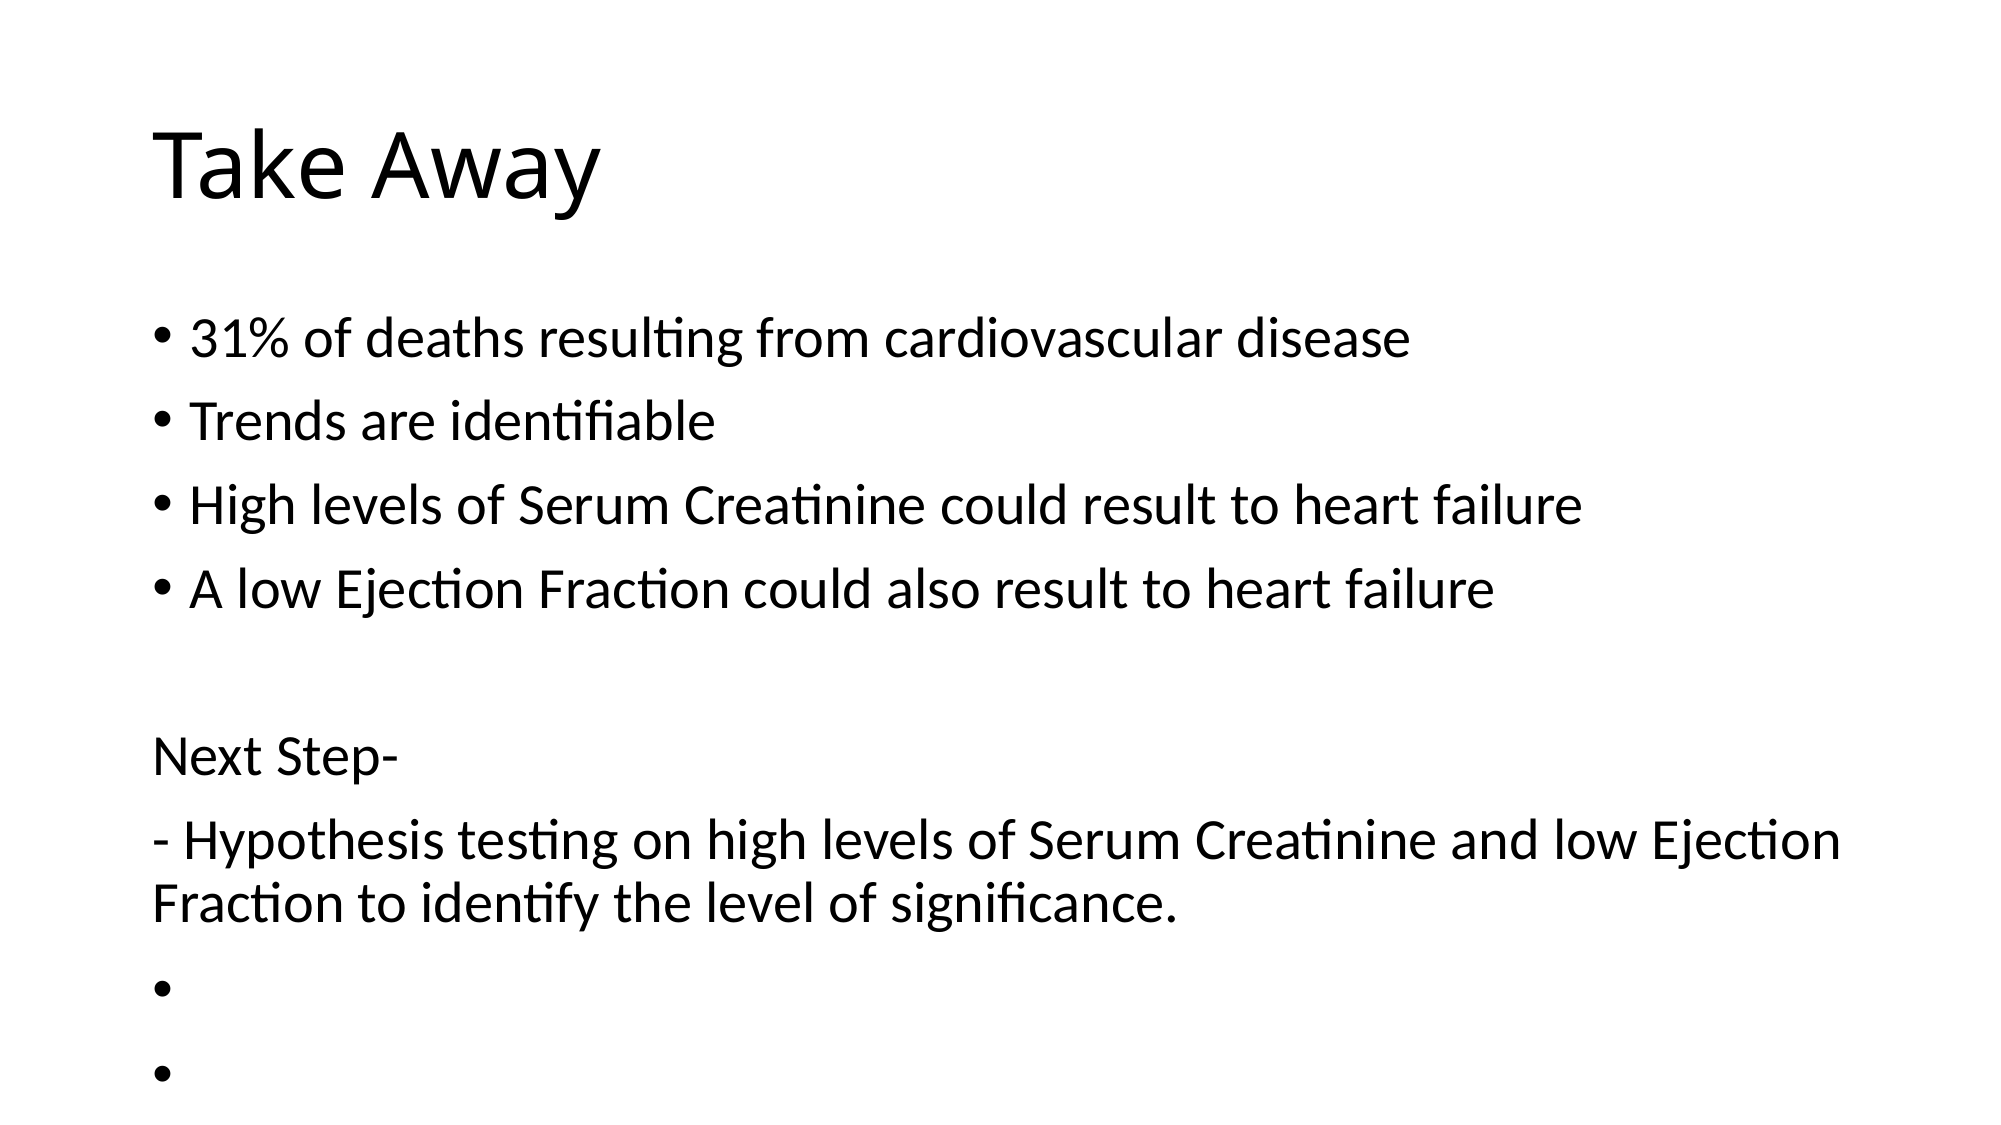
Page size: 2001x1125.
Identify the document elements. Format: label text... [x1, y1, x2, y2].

title Take Away [137, 59, 1863, 278]
list 31% of deaths resulting from cardiovascular disease Trends are identifiable High levels of Serum Creatinine could result to heart failure A low Ejection Fraction could also result to heart failure Next Step- - Hypothesis testing on high levels of Serum Creatinine and low Ejection Fraction to identify the level of significance. [137, 299, 1863, 1014]
